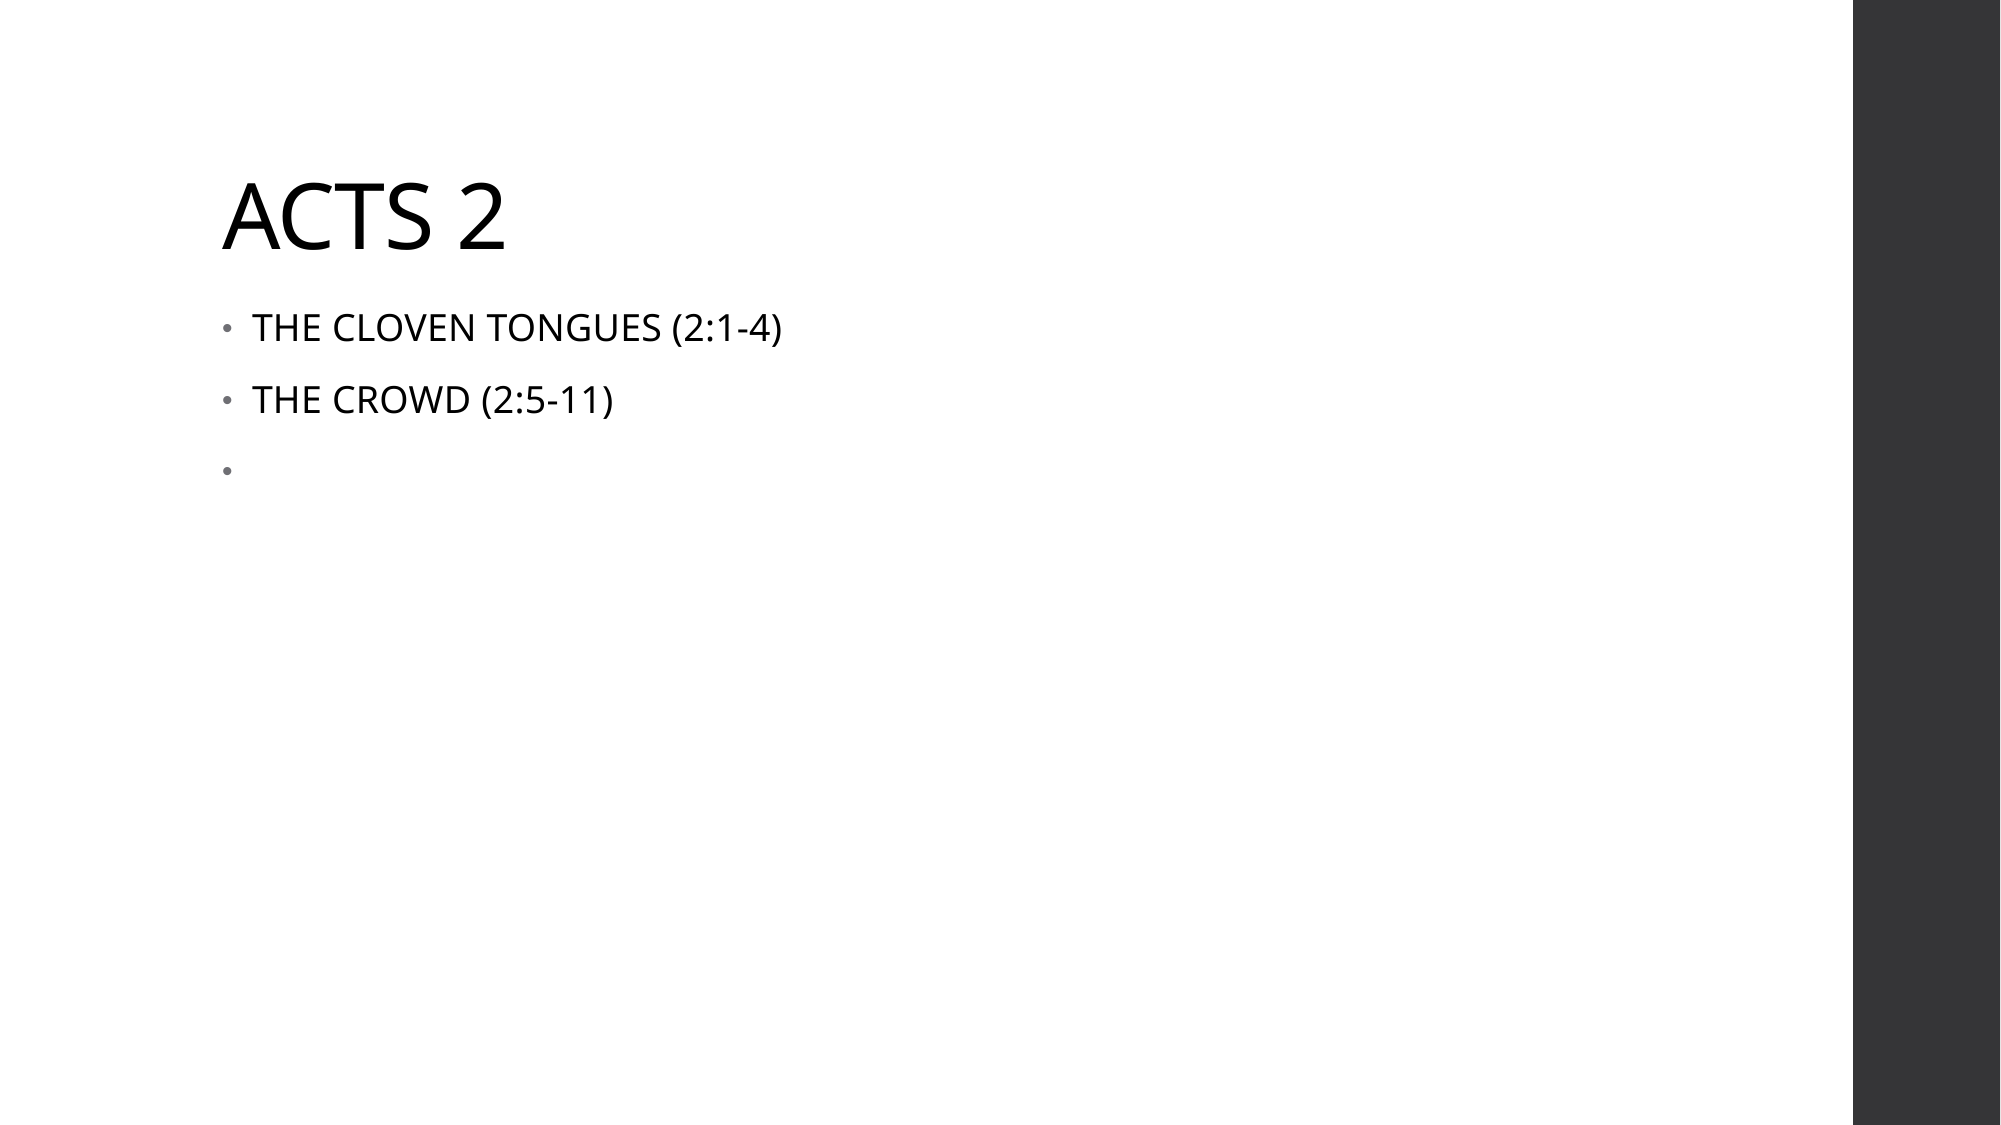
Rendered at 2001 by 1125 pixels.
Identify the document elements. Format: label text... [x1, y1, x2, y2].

title ACTS 2 [206, 60, 1797, 278]
list THE CLOVEN TONGUES (2:1-4) THE CROWD (2:5-11) [206, 299, 1617, 1014]
